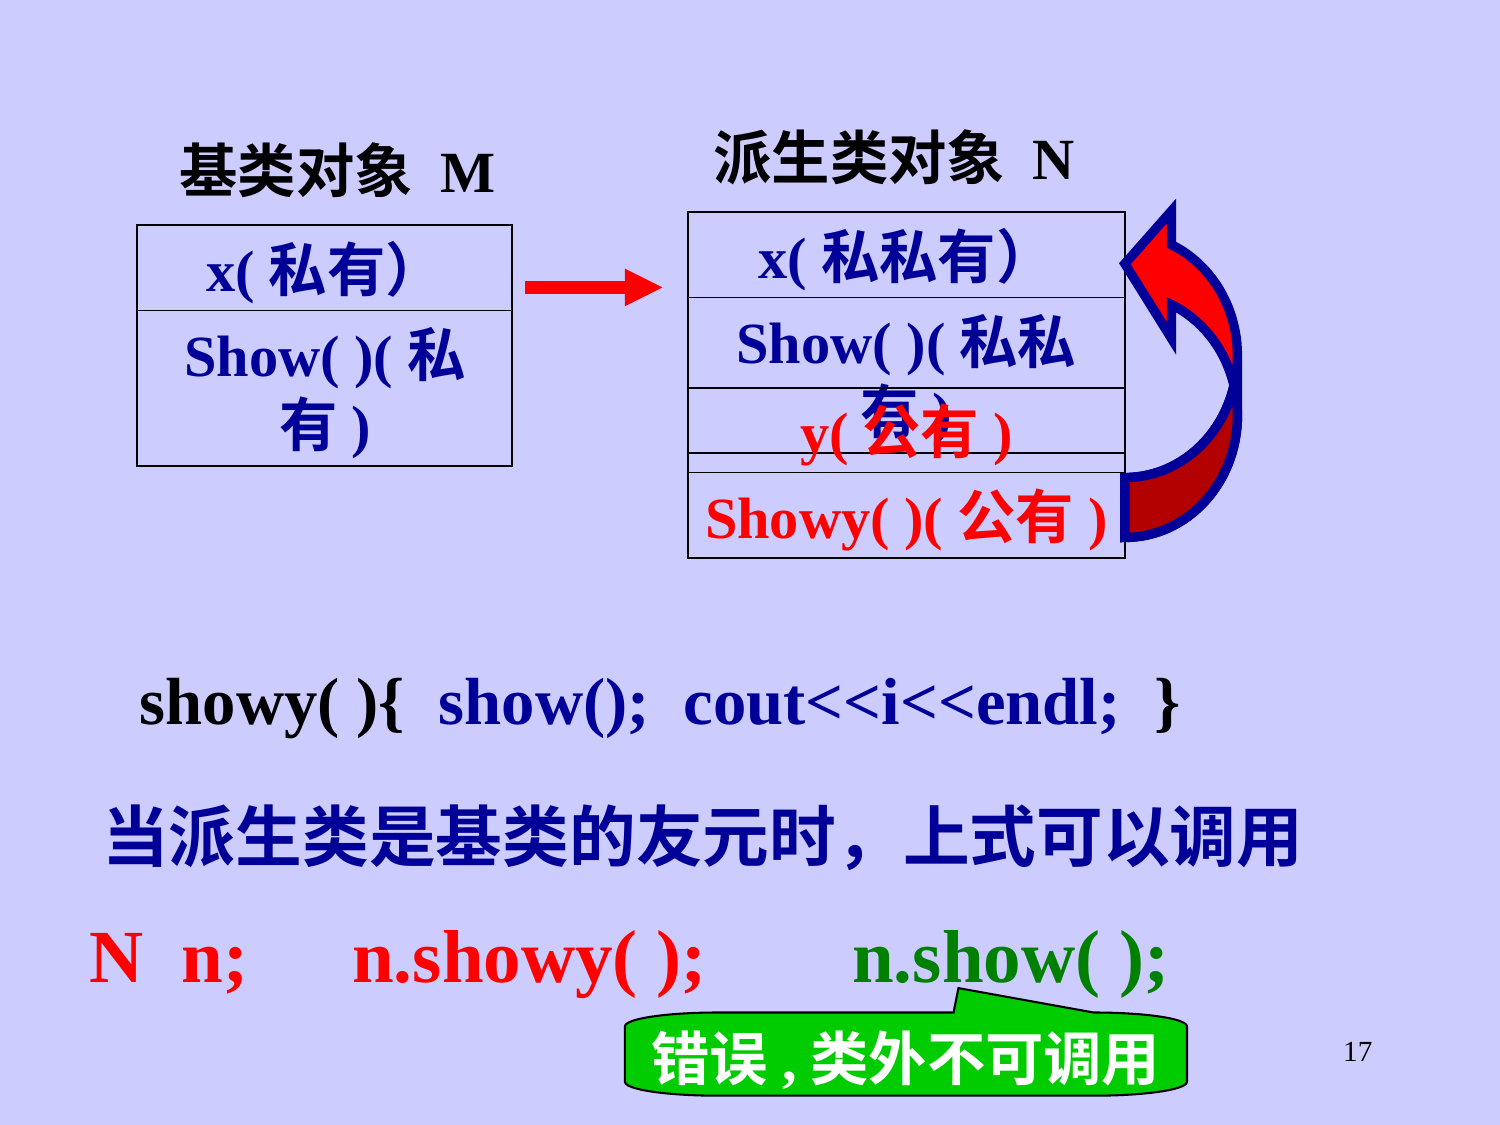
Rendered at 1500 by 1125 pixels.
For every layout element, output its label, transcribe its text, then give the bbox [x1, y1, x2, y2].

text_box 当派生类是基类的友元时，上式可以调用 [87, 787, 1438, 883]
text_box [1124, 210, 1238, 538]
text_box <编号> [1074, 1025, 1388, 1101]
text_box 错误,类外不可调用 [624, 988, 1188, 1096]
text_box N n; [74, 899, 337, 1006]
text_box 基类对象 M [150, 125, 526, 206]
table_cell Showy( )(公有) [689, 473, 1124, 557]
text_box showy( ){ show(); cout<<i<<endl; } [124, 649, 1201, 746]
text_box n.show( ); [837, 899, 1388, 1006]
table_cell Show( )(私有) [138, 311, 511, 465]
table_header x(私有） [138, 226, 511, 310]
text_box 派生类对象 N [687, 112, 1101, 194]
text_box n.showy( ); [337, 899, 837, 1006]
table_header x(私私有） [689, 213, 1124, 297]
table_cell Show( )(私私有) [689, 298, 1124, 387]
table_header y(公有) [689, 389, 1124, 472]
